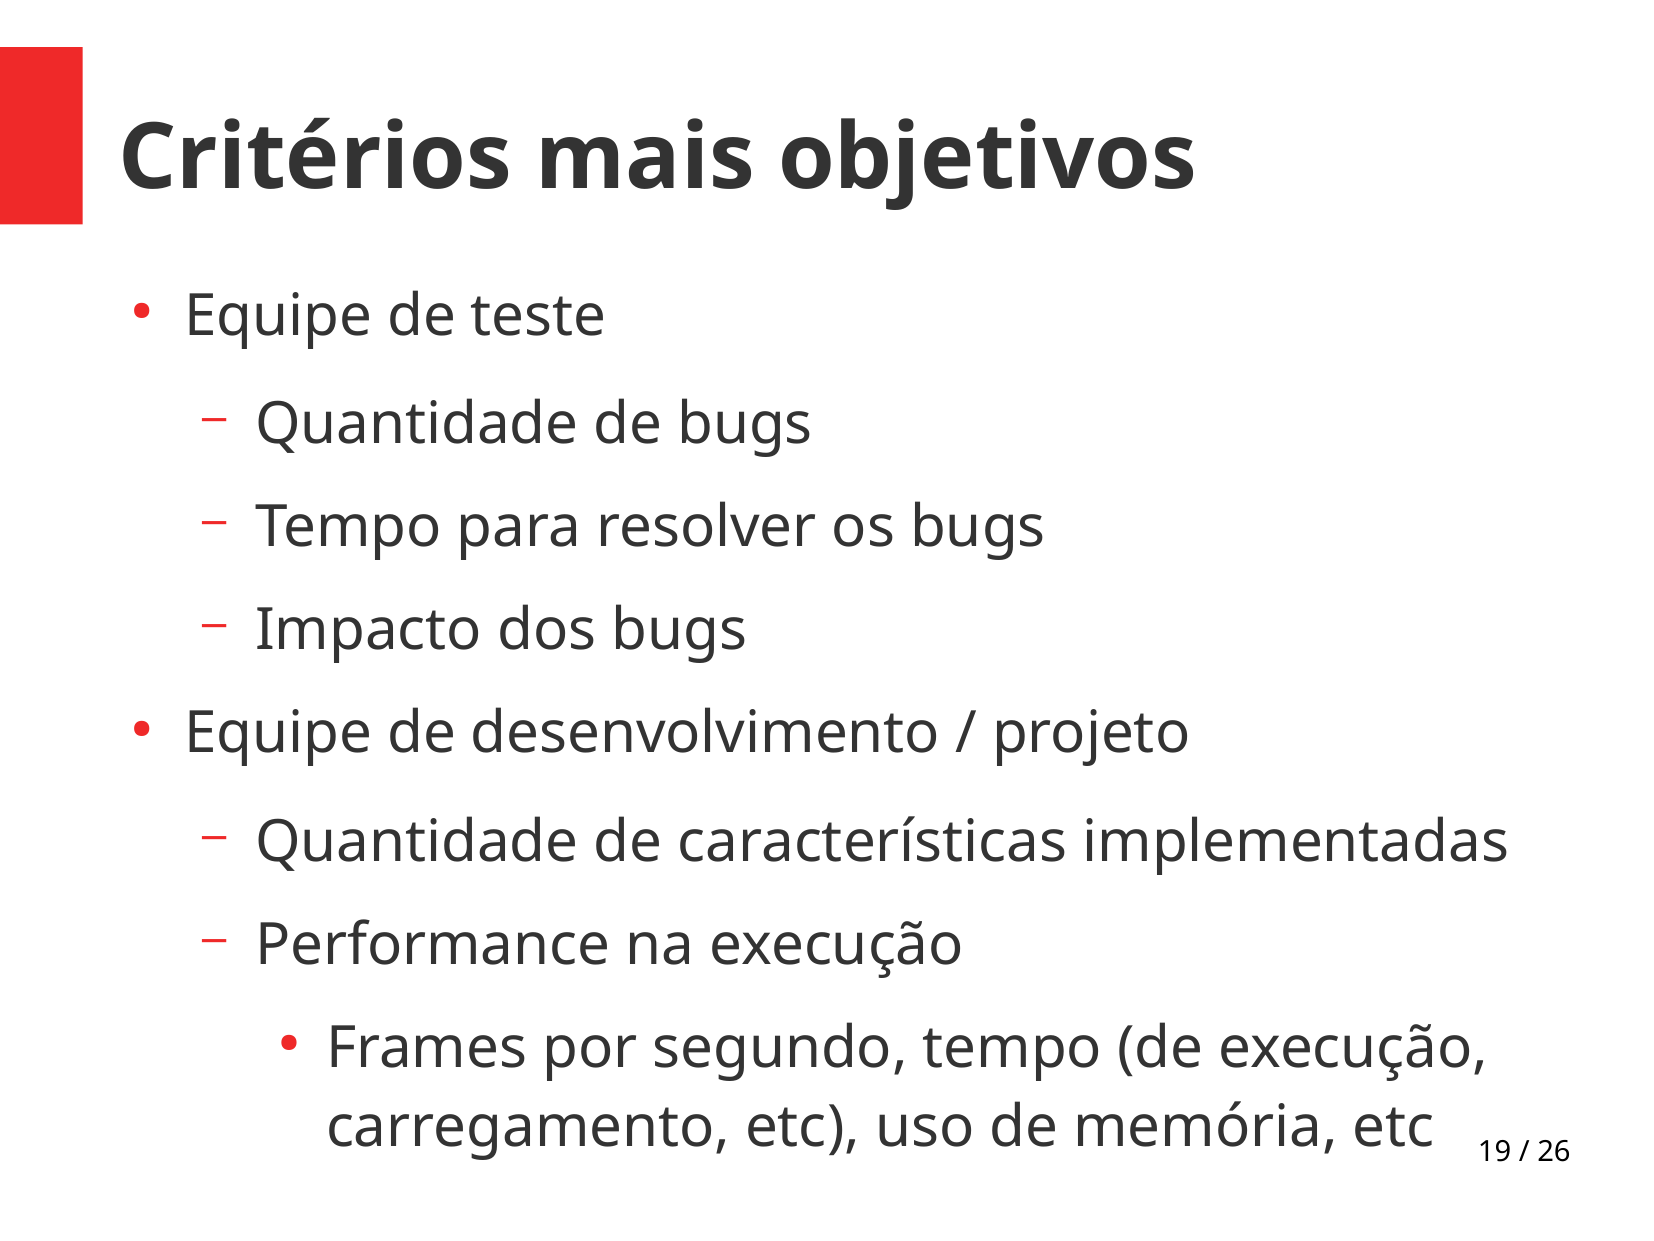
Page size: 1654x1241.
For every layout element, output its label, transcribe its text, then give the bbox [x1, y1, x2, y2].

list Equipe de teste Quantidade de bugs Tempo para resolver os bugs Impacto dos bugs Equipe de desenvolvimento / projeto Quantidade de características implementadas Performance na execução Frames por segundo, tempo (de execução, carregamento, etc), uso de memória, etc [113, 273, 1531, 993]
title Critérios mais objetivos [118, 49, 1571, 257]
